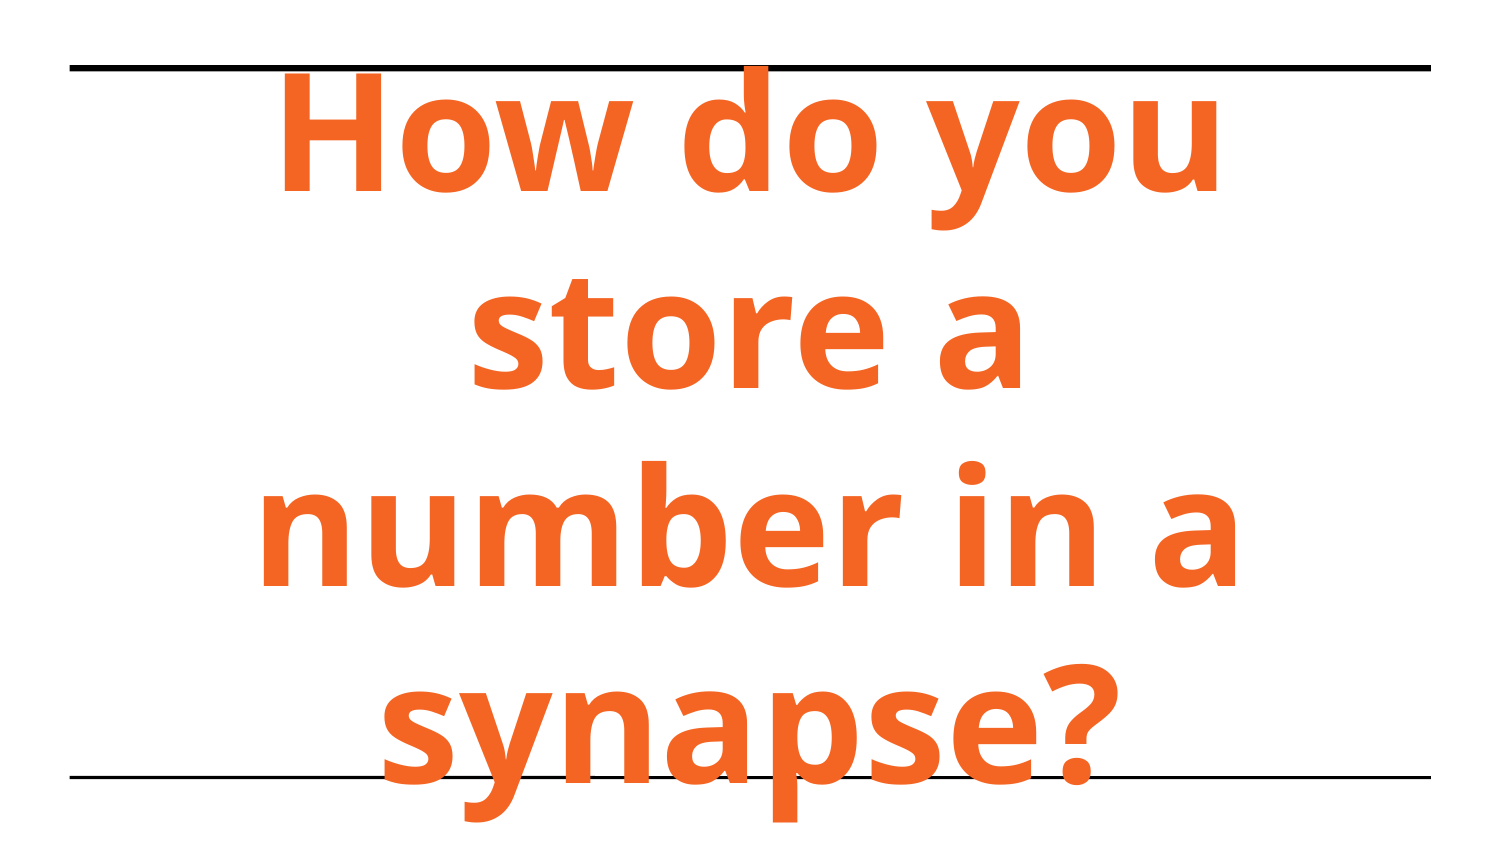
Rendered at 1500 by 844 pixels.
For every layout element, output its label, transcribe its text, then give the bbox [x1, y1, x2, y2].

title How do you store a number in a synapse? [140, 295, 1360, 548]
